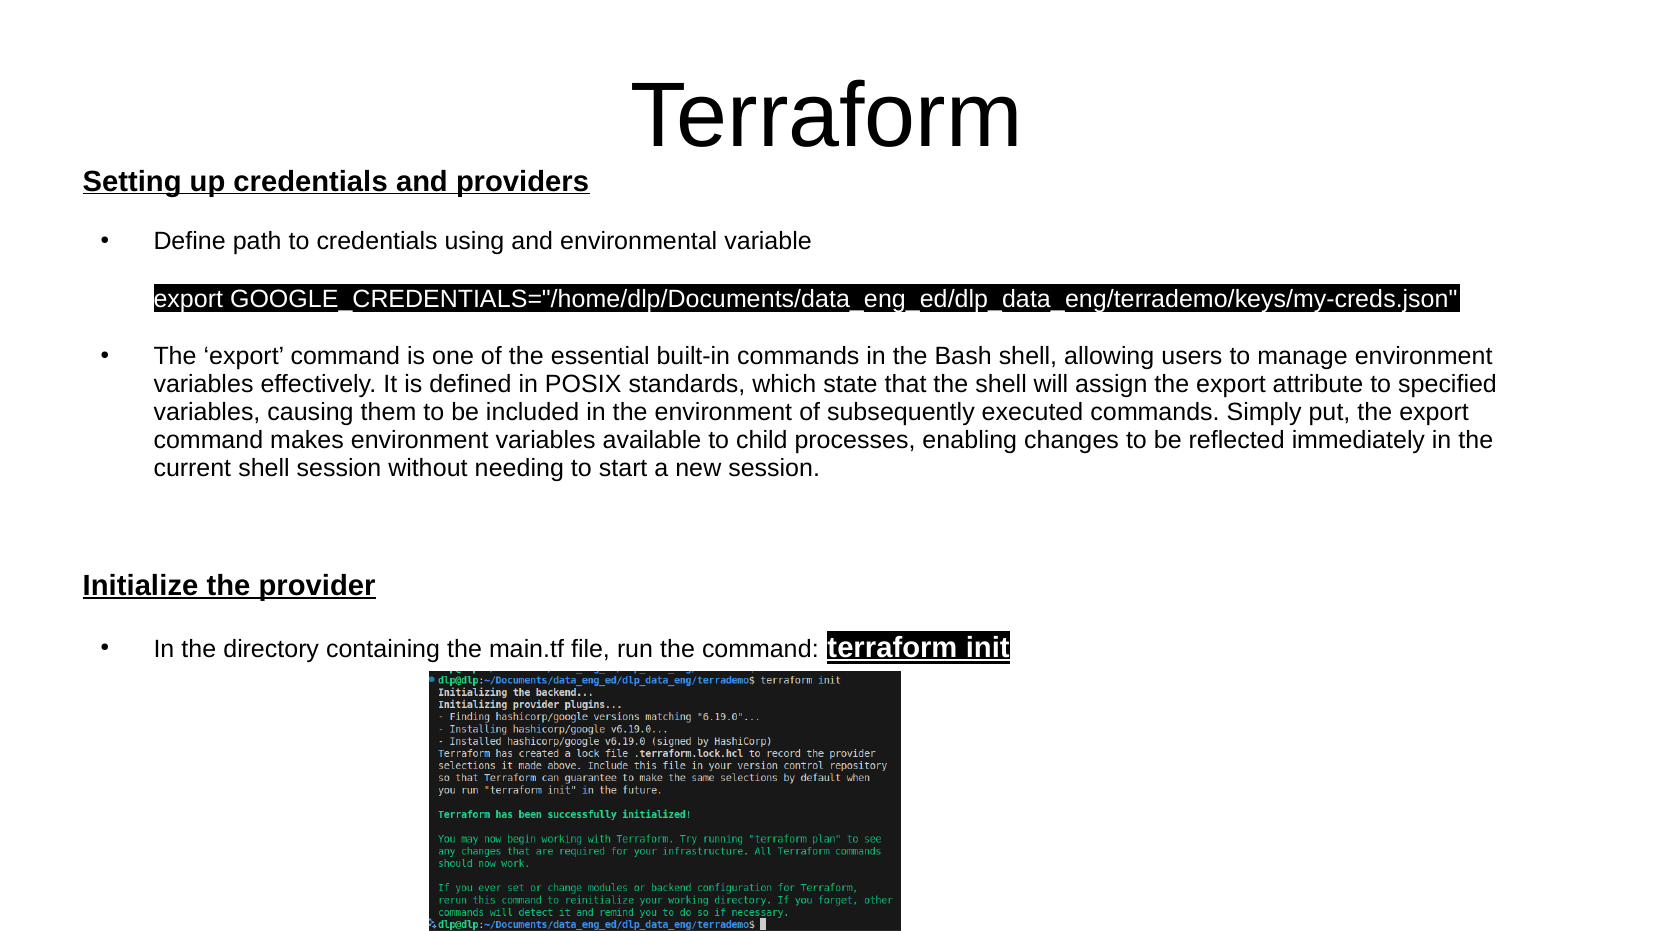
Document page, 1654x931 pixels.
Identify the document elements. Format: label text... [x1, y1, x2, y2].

list Setting up credentials and providers Define path to credentials using and environmental variable export GOOGLE_CREDENTIALS="/home/dlp/Documents/data_eng_ed/dlp_data_eng/terrademo/keys/my-creds.json" The ‘export’ command is one of the essential built-in commands in the Bash shell, allowing users to manage environment variables effectively. It is defined in POSIX standards, which state that the shell will assign the export attribute to specified variables, causing them to be included in the environment of subsequently executed commands. Simply put, the export command makes environment variables available to child processes, enabling changes to be reflected immediately in the current shell session without needing to start a new session. Initialize the provider In the directory containing the main.tf file, run the command: terraform init [82, 164, 1571, 704]
title Terraform [82, 37, 1571, 164]
picture [429, 671, 901, 931]
